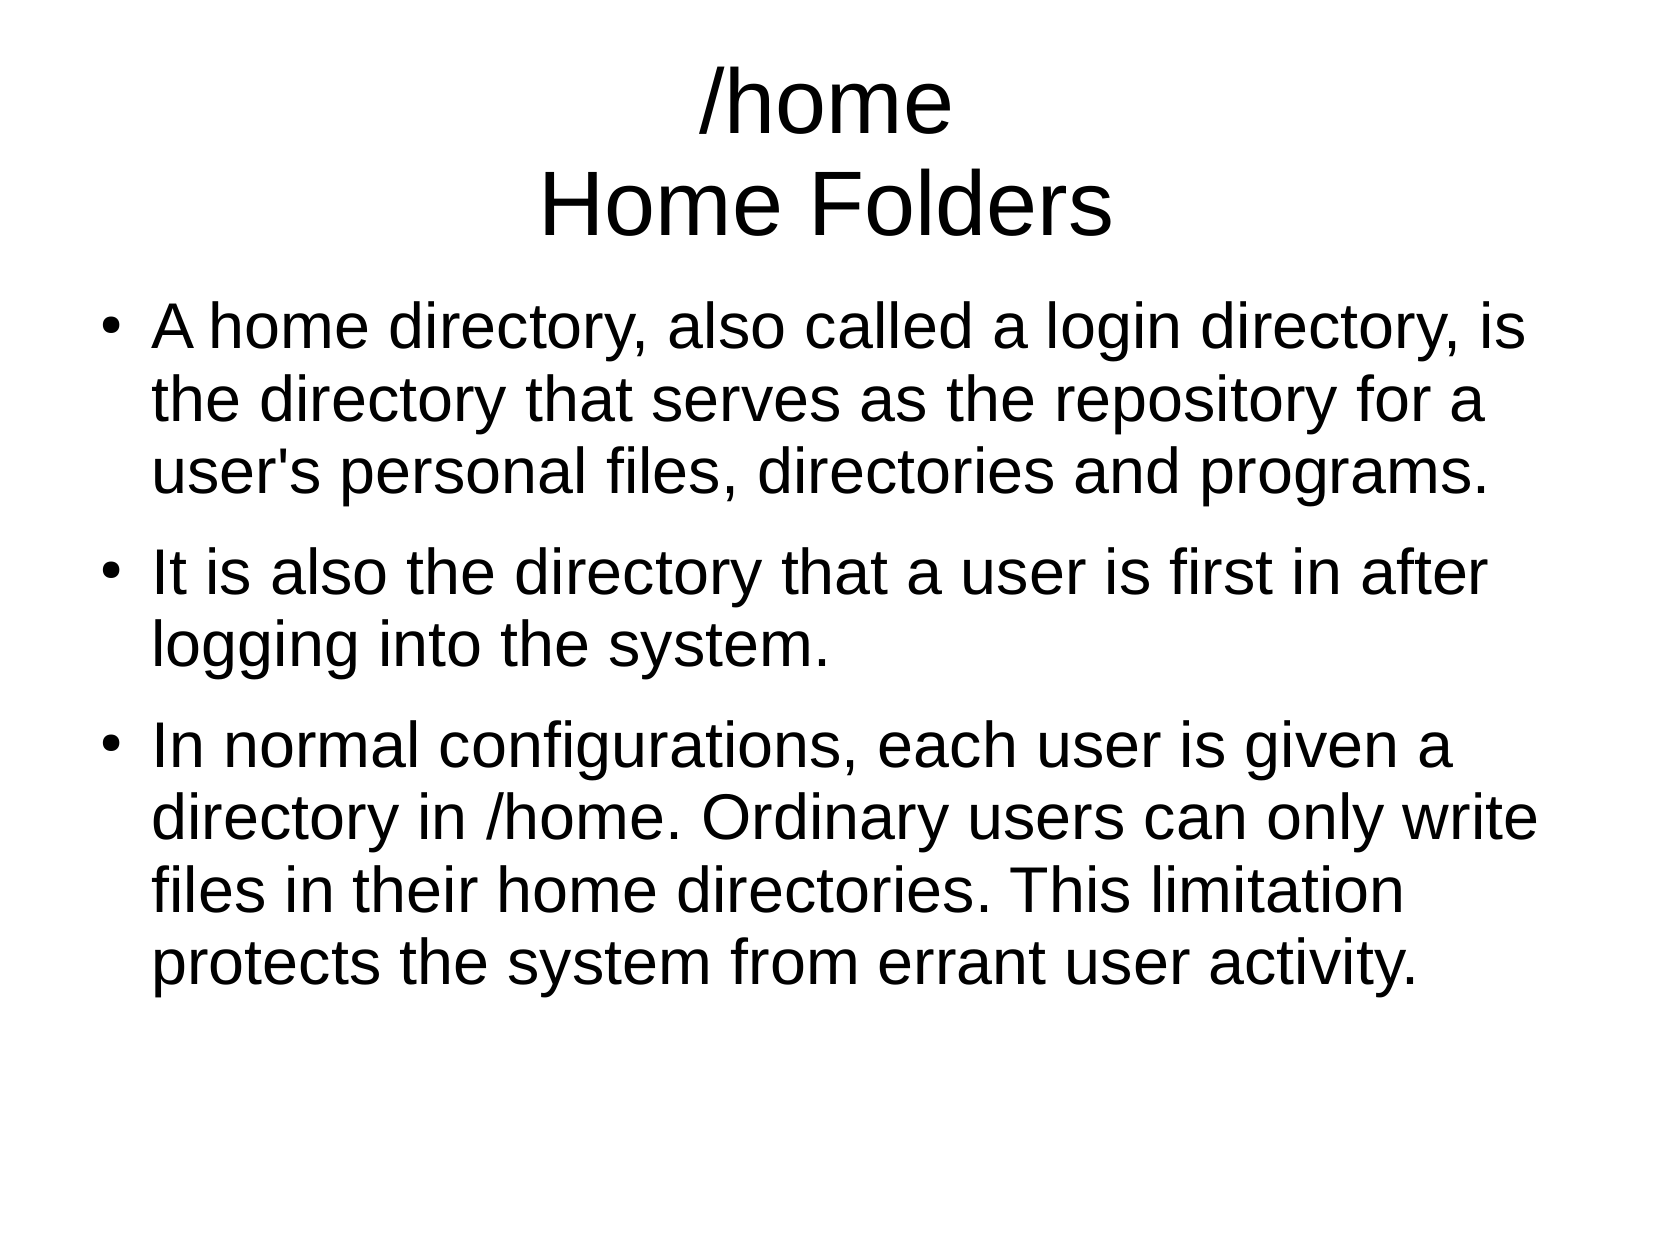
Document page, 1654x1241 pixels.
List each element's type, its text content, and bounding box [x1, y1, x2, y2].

list A home directory, also called a login directory, is the directory that serves as the repository for a user's personal files, directories and programs. It is also the directory that a user is first in after logging into the system. In normal configurations, each user is given a directory in /home. Ordinary users can only write files in their home directories. This limitation protects the system from errant user activity. [82, 290, 1571, 1010]
title /home Home Folders [82, 49, 1571, 257]
